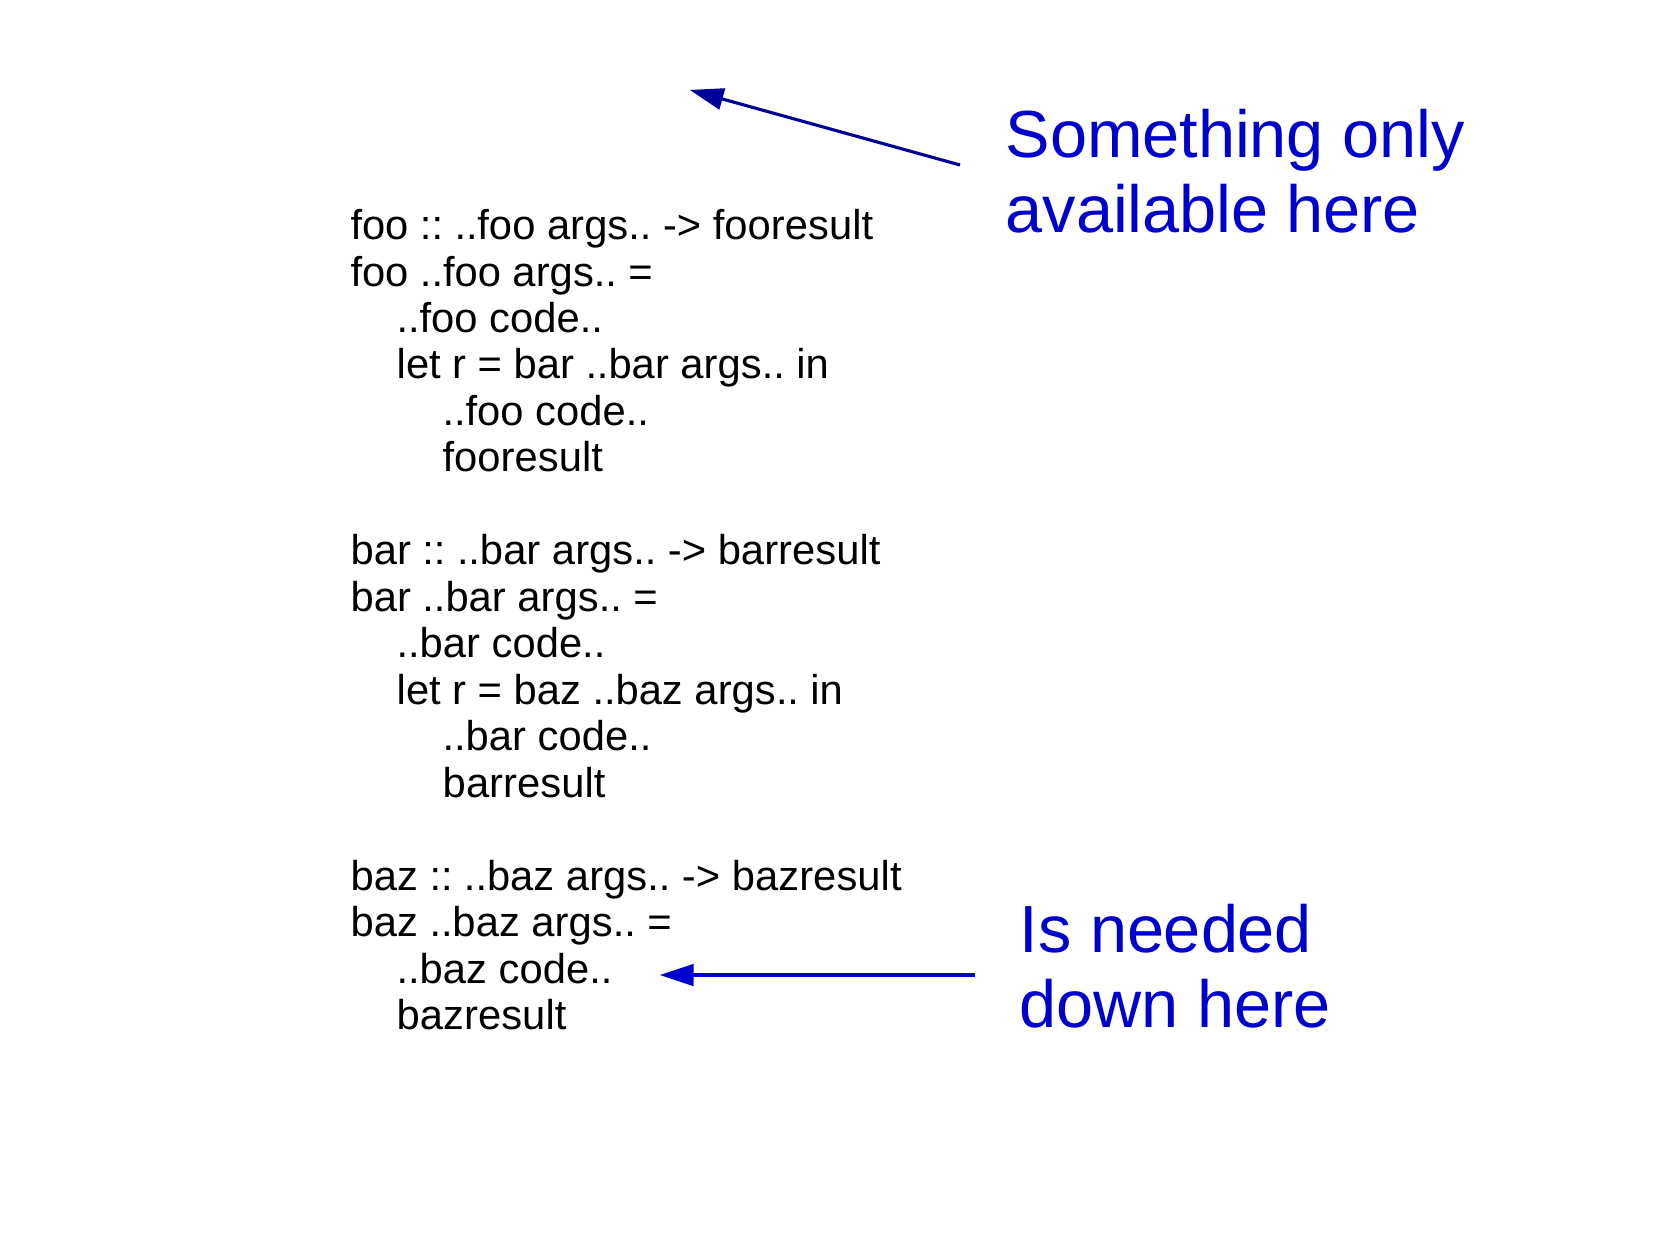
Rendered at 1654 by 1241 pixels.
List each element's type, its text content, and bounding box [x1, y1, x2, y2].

text_box Something only available here [991, 90, 1501, 255]
subtitle foo :: ..foo args.. -> fooresult foo ..foo args.. = ..foo code.. let r = bar ..bar args.. in ..foo code.. fooresult bar :: ..bar args.. -> barresult bar ..bar args.. = ..bar code.. let r = baz ..baz args.. in ..bar code.. barresult baz :: ..baz args.. -> bazresult baz ..baz args.. = ..baz code.. bazresult [304, 197, 1349, 1044]
text_box Is needed down here [1005, 885, 1348, 1050]
